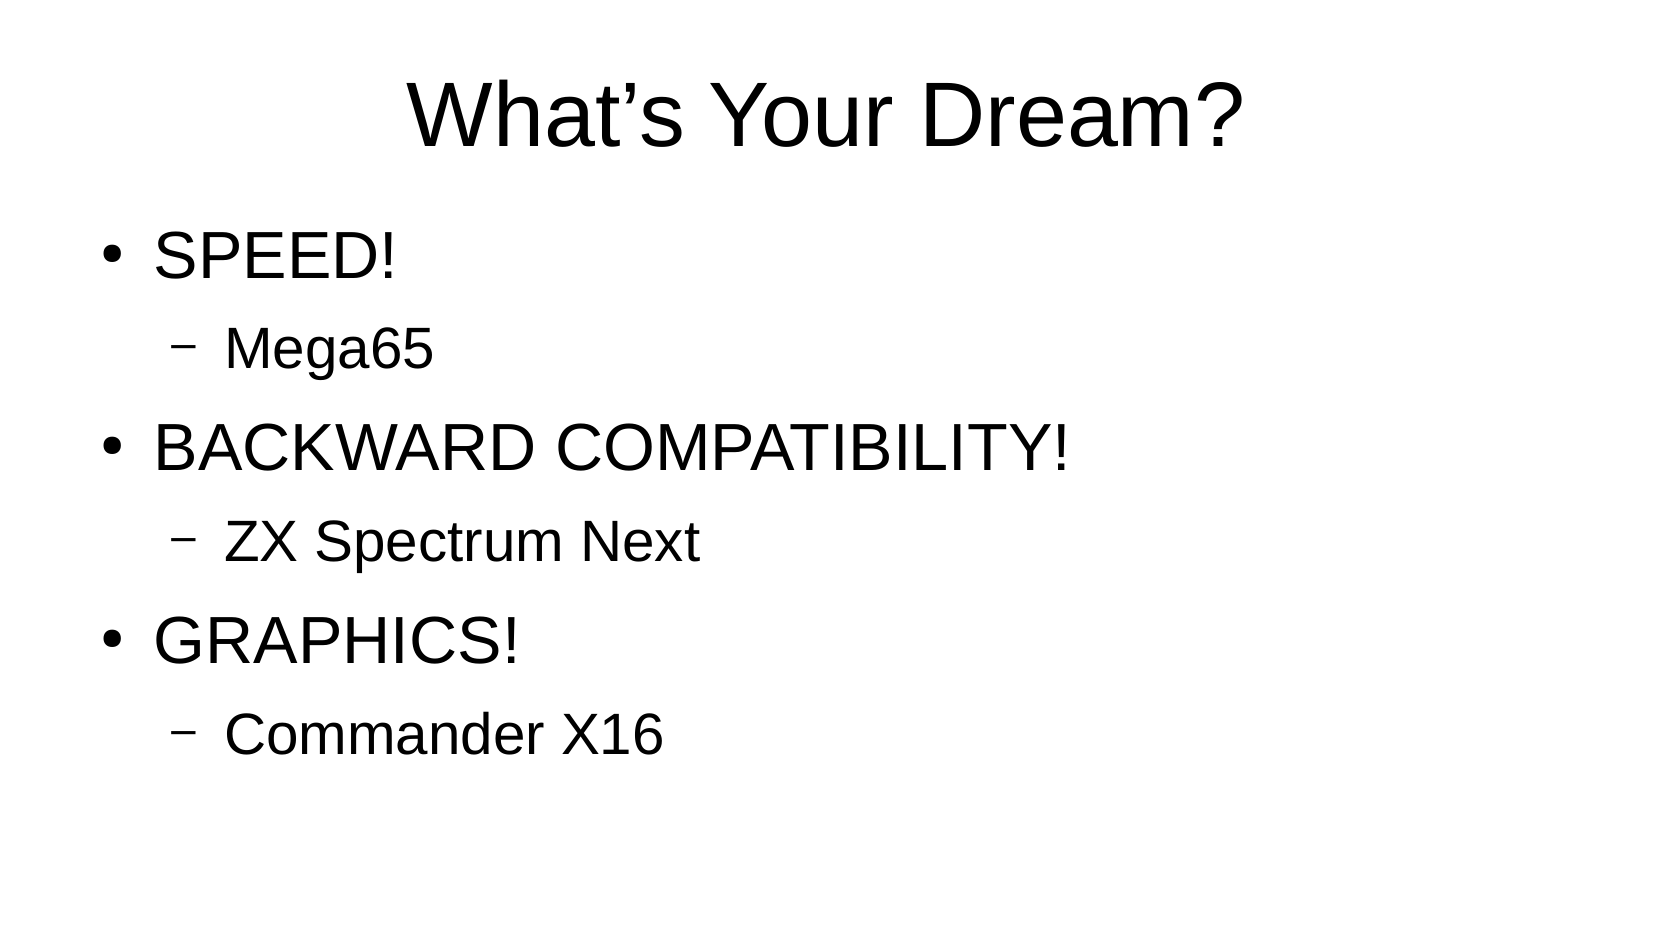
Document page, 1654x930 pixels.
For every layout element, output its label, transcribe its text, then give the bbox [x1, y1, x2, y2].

title What’s Your Dream? [82, 37, 1571, 193]
list SPEED! Mega65 BACKWARD COMPATIBILITY! ZX Spectrum Next GRAPHICS! Commander X16 [82, 217, 1571, 886]
